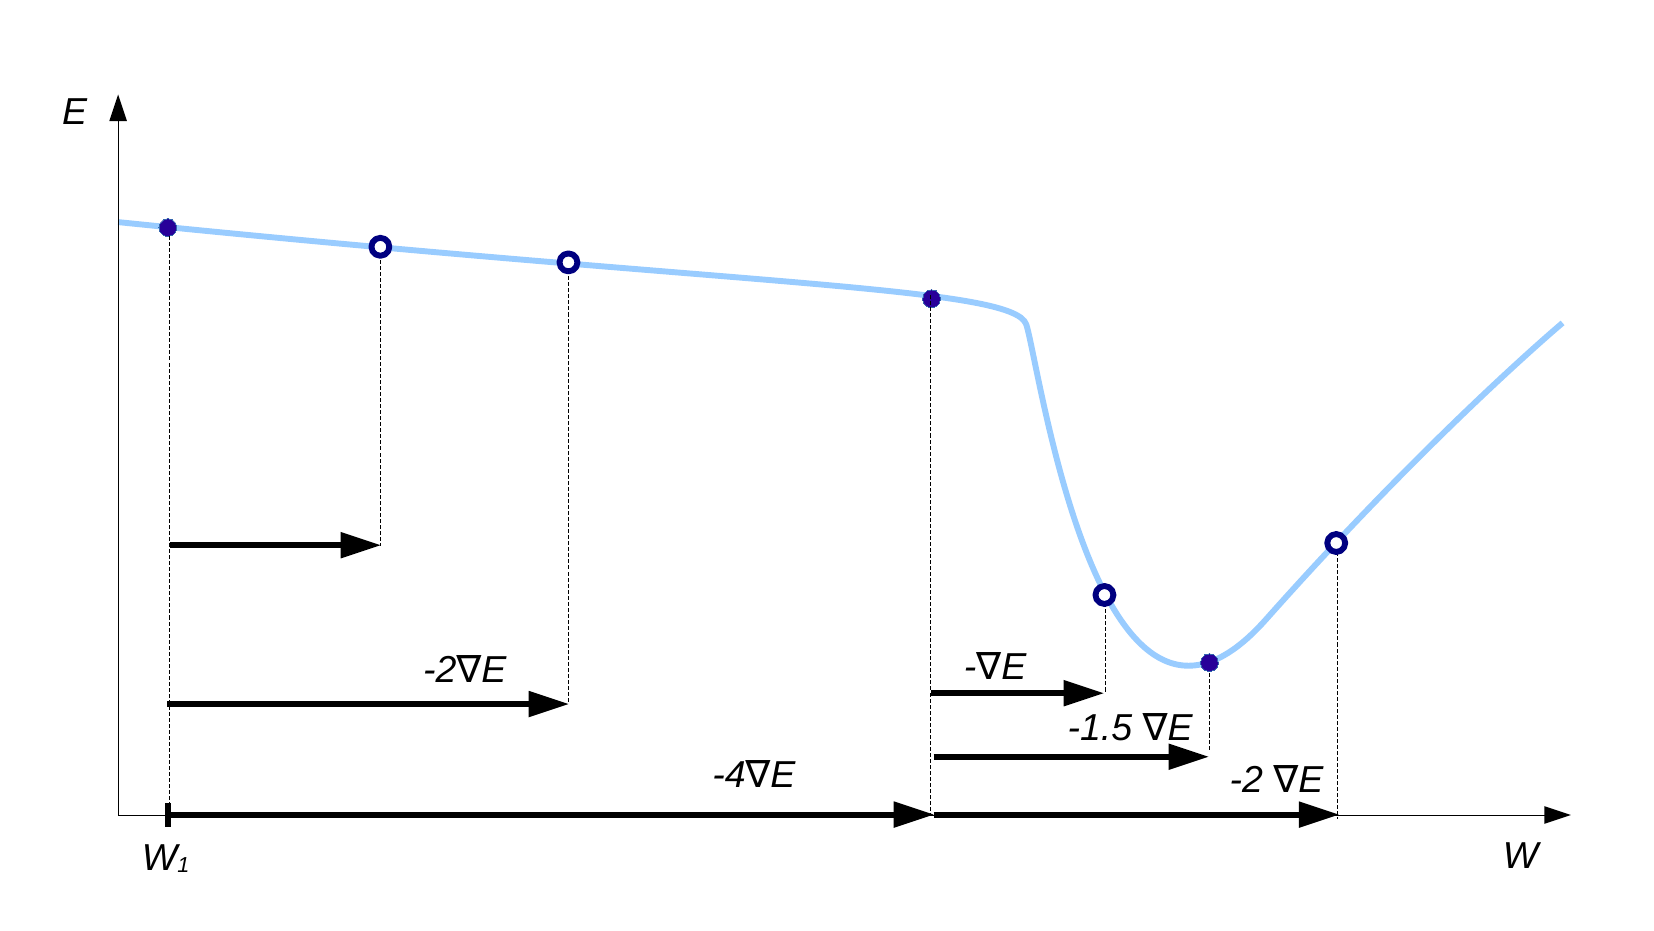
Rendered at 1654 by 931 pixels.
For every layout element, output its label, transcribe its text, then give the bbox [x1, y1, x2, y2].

text_box -∇E [948, 638, 1049, 708]
text_box W1 [127, 828, 222, 898]
text_box E [47, 82, 154, 140]
text_box [371, 237, 390, 256]
text_box [559, 253, 578, 272]
text_box -4∇E [697, 746, 899, 815]
text_box [1095, 586, 1114, 604]
text_box [922, 289, 941, 308]
text_box [158, 218, 177, 237]
text_box -2 ∇E [1214, 750, 1377, 820]
text_box [1200, 653, 1219, 672]
text_box -2∇E [408, 641, 610, 710]
text_box W [1488, 826, 1595, 884]
text_box [1327, 534, 1346, 552]
text_box -1.5 ∇E [1052, 699, 1215, 769]
